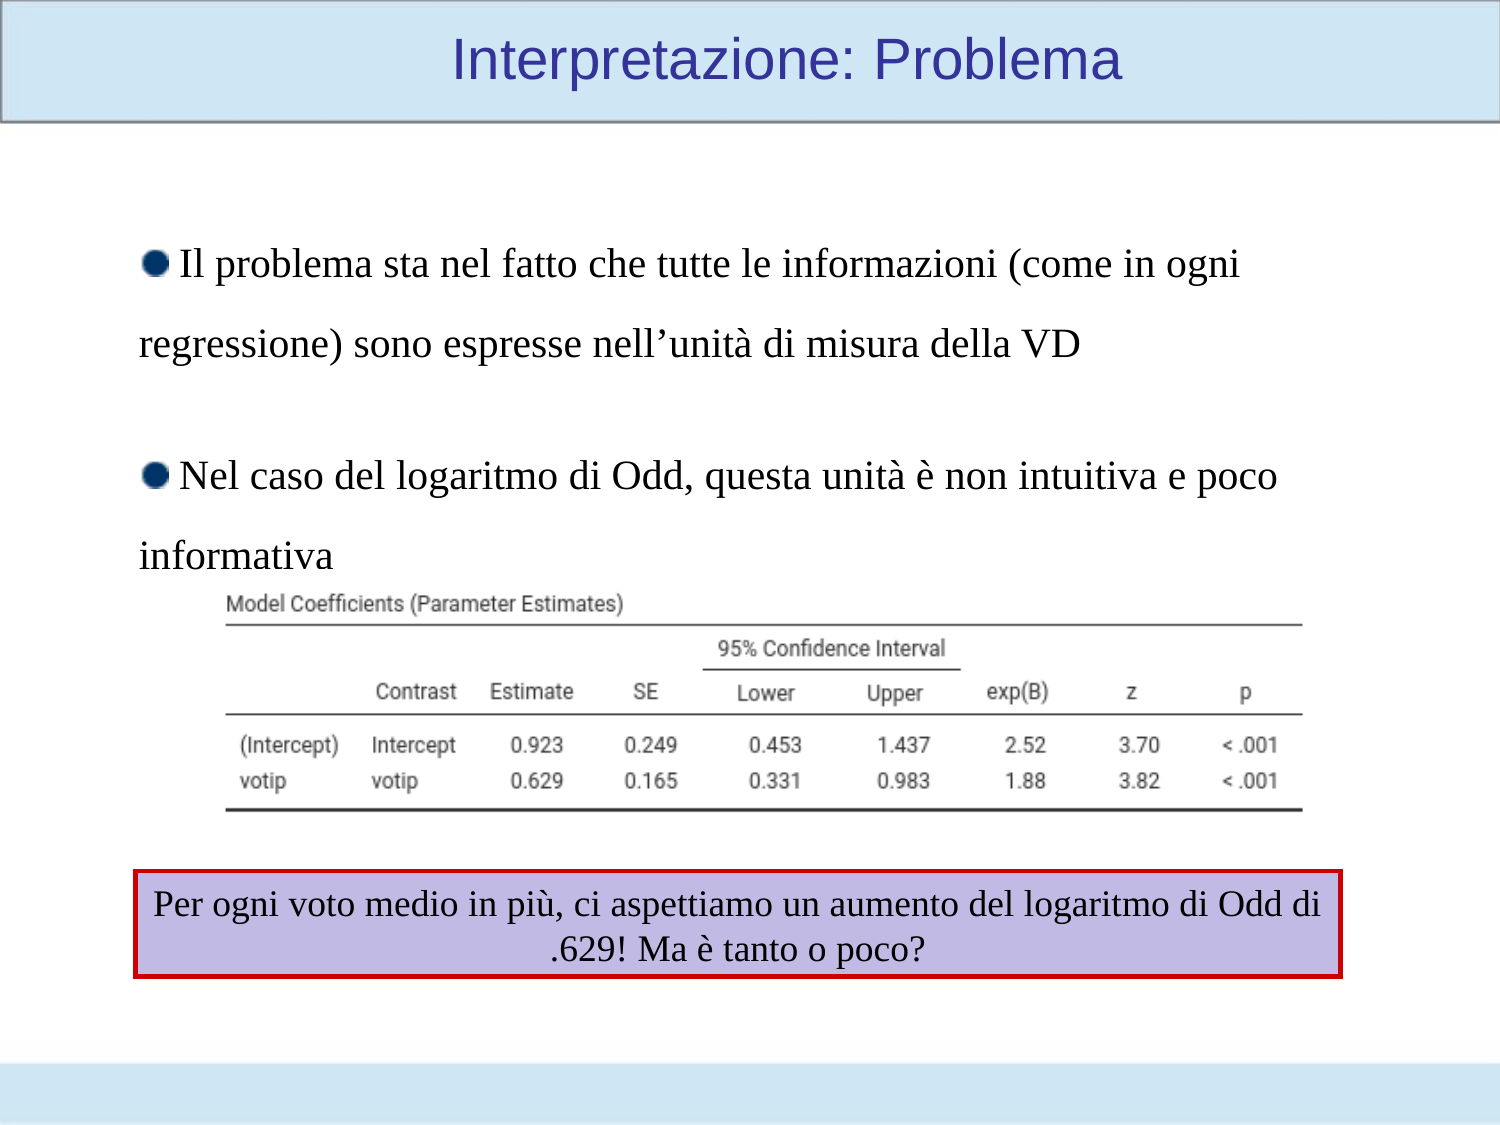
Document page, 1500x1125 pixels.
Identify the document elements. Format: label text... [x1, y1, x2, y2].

picture [0, 0, 1500, 1125]
title Interpretazione: Problema [113, 0, 1463, 158]
text_box Per ogni voto medio in più, ci aspettiamo un aumento del logaritmo di Odd di .629! Ma è tanto o poco? [135, 871, 1341, 977]
text_box Il problema sta nel fatto che tutte le informazioni (come in ogni regressione) sono espresse nell’unità di misura della VD Nel caso del logaritmo di Odd, questa unità è non intuitiva e poco informativa [123, 198, 1368, 587]
